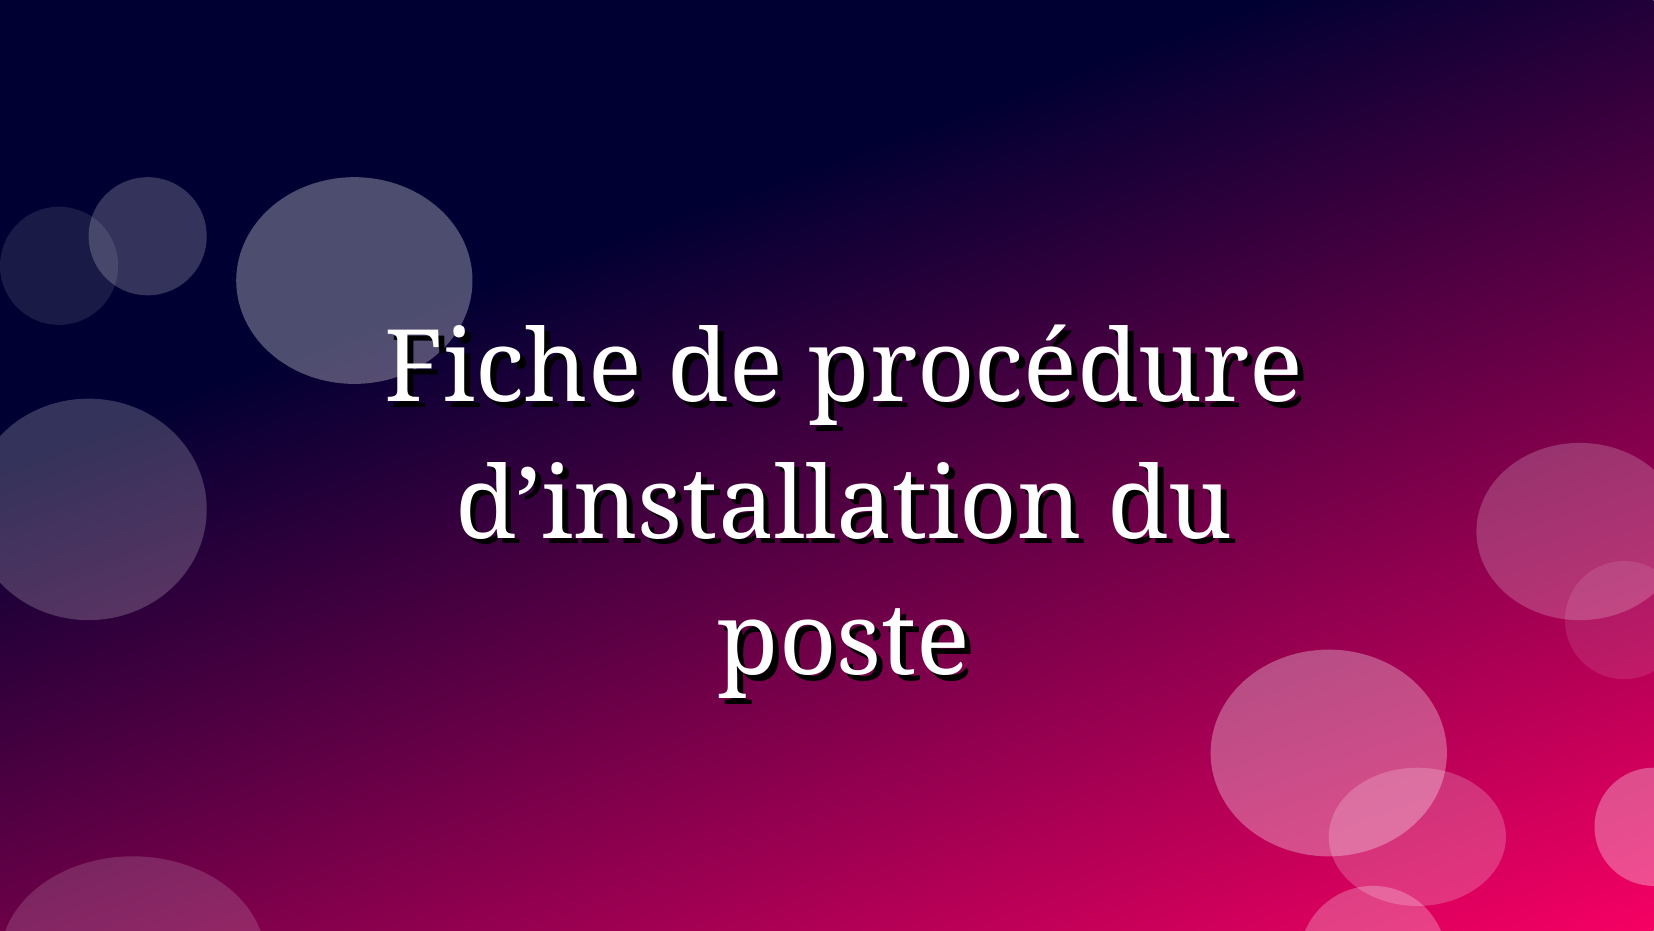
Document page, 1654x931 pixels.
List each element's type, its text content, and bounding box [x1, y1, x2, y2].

text_box Fiche de procédure d’installation du poste [351, 287, 1337, 879]
